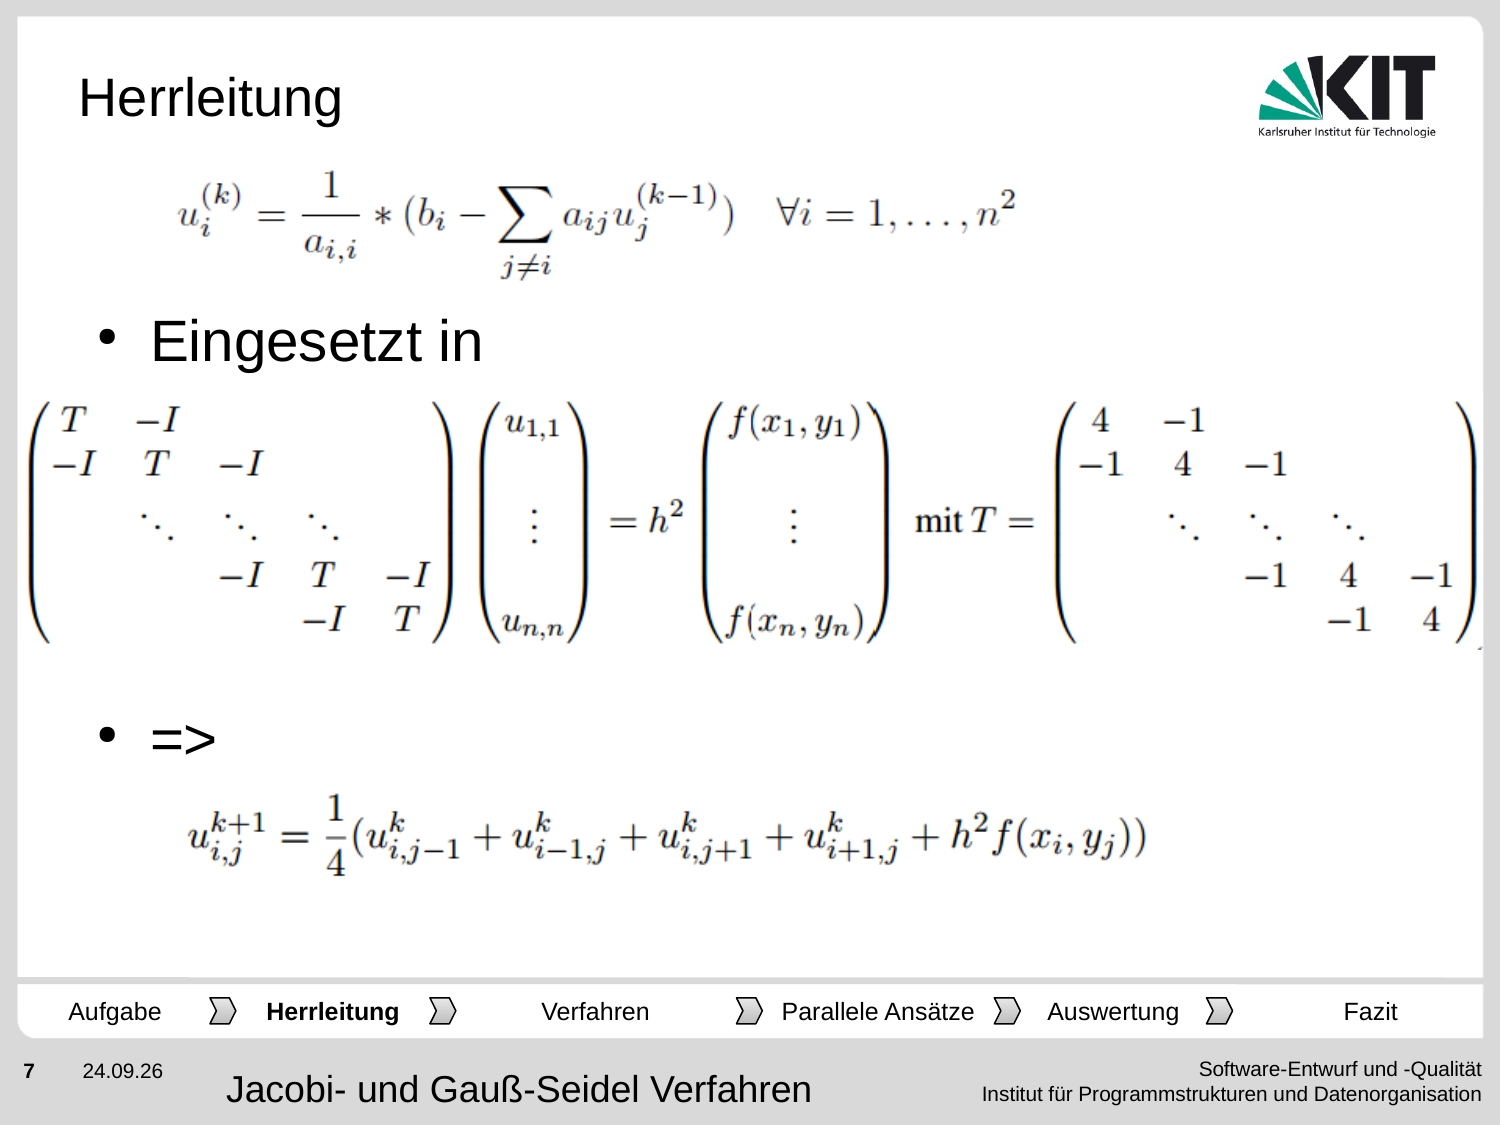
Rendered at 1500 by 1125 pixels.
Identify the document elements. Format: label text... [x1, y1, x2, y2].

text_box Herrleitung [251, 988, 415, 1033]
text_box Parallele Ansätze [766, 988, 991, 1033]
footer Jacobi- und Gauß-Seidel Verfahren [211, 1057, 957, 1117]
text_box [994, 997, 1021, 1024]
list Eingesetzt in => [64, 650, 1436, 975]
picture [0, 0, 1500, 1125]
text_box Aufgabe [53, 988, 177, 1033]
title Herrleitung [64, 54, 1198, 147]
text_box [209, 997, 236, 1024]
text_box [429, 997, 456, 1024]
text_box Auswertung [1032, 988, 1195, 1033]
list Eingesetzt in => [64, 196, 1436, 391]
text_box Verfahren [526, 988, 666, 1033]
text_box Fazit [1328, 988, 1413, 1033]
text_box [1206, 997, 1233, 1024]
text_box [736, 997, 763, 1024]
